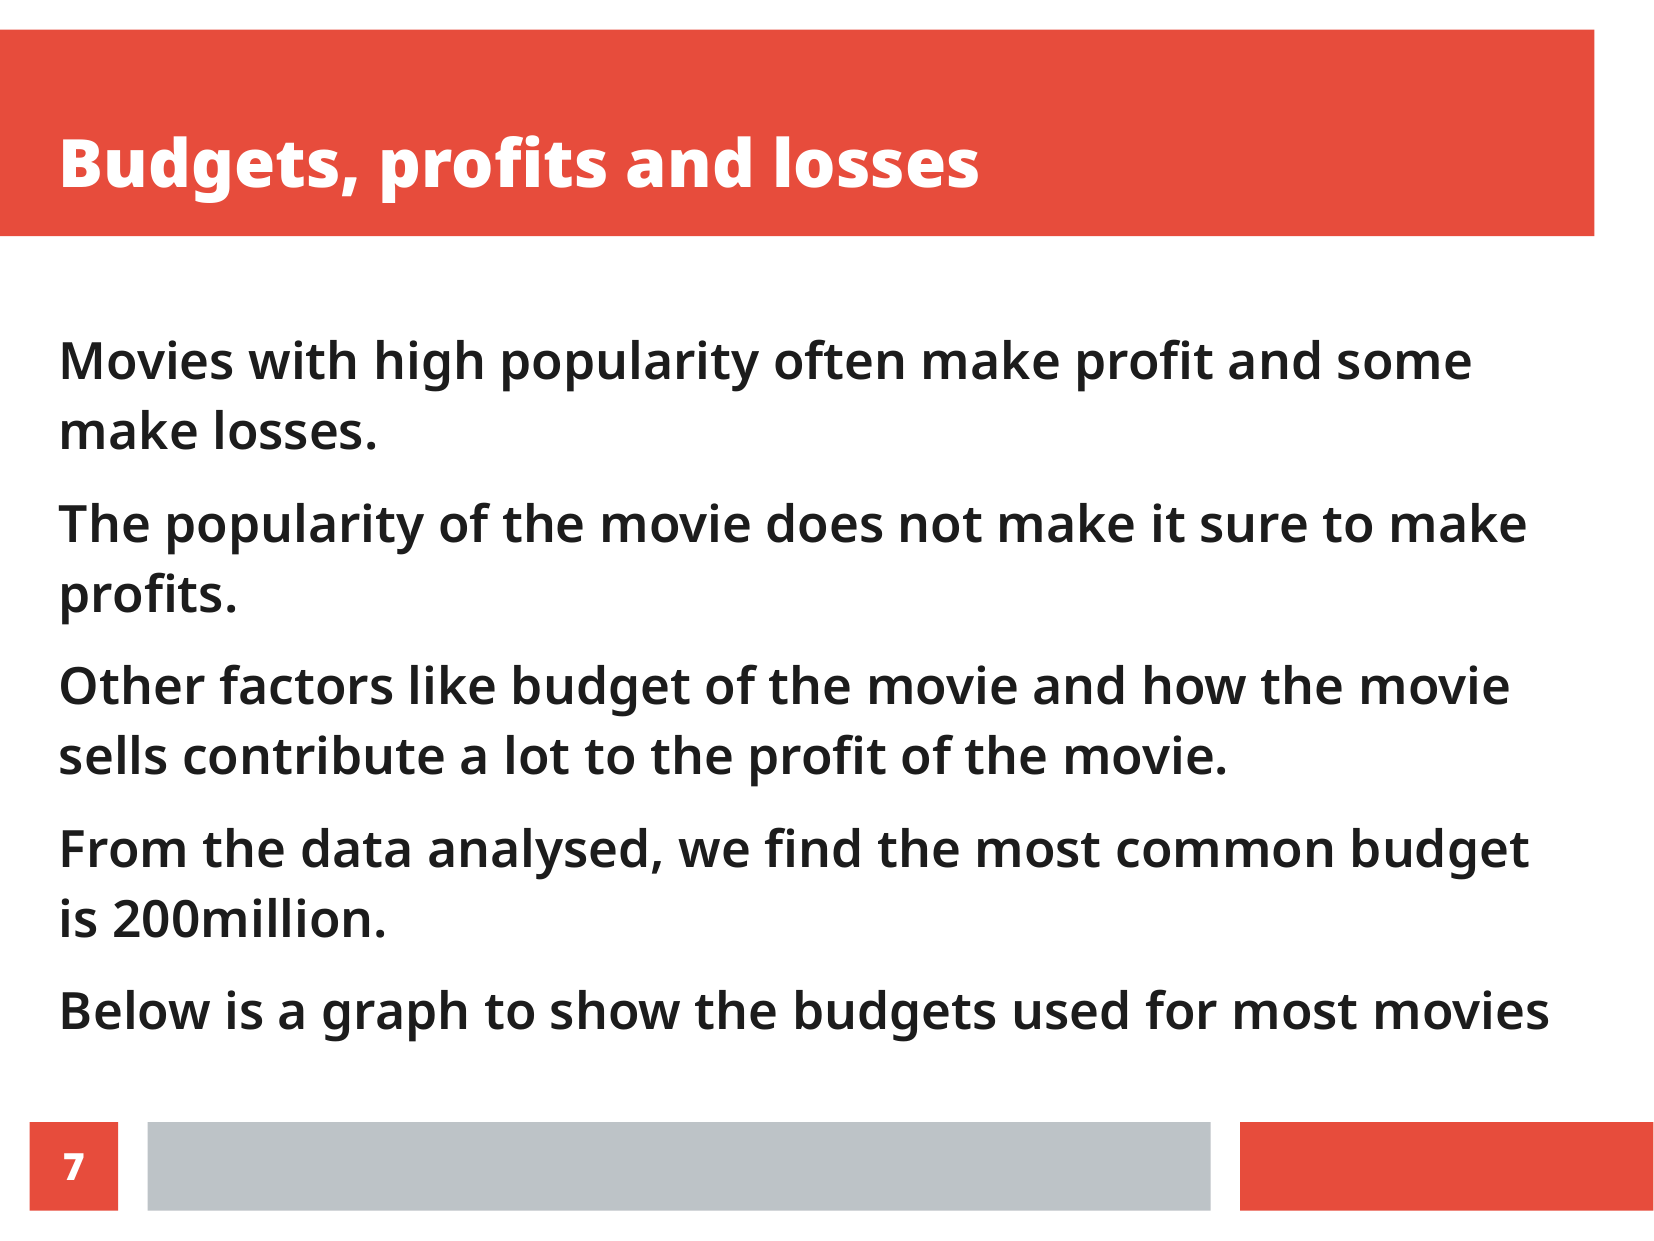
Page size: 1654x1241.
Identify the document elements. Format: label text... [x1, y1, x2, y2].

list Movies with high popularity often make profit and some make losses. The popularity of the movie does not make it sure to make profits. Other factors like budget of the movie and how the movie sells contribute a lot to the profit of the movie. From the data analysed, we find the most common budget is 200million. Below is a graph to show the budgets used for most movies [59, 324, 1565, 1093]
title Budgets, profits and losses [59, 59, 1595, 207]
